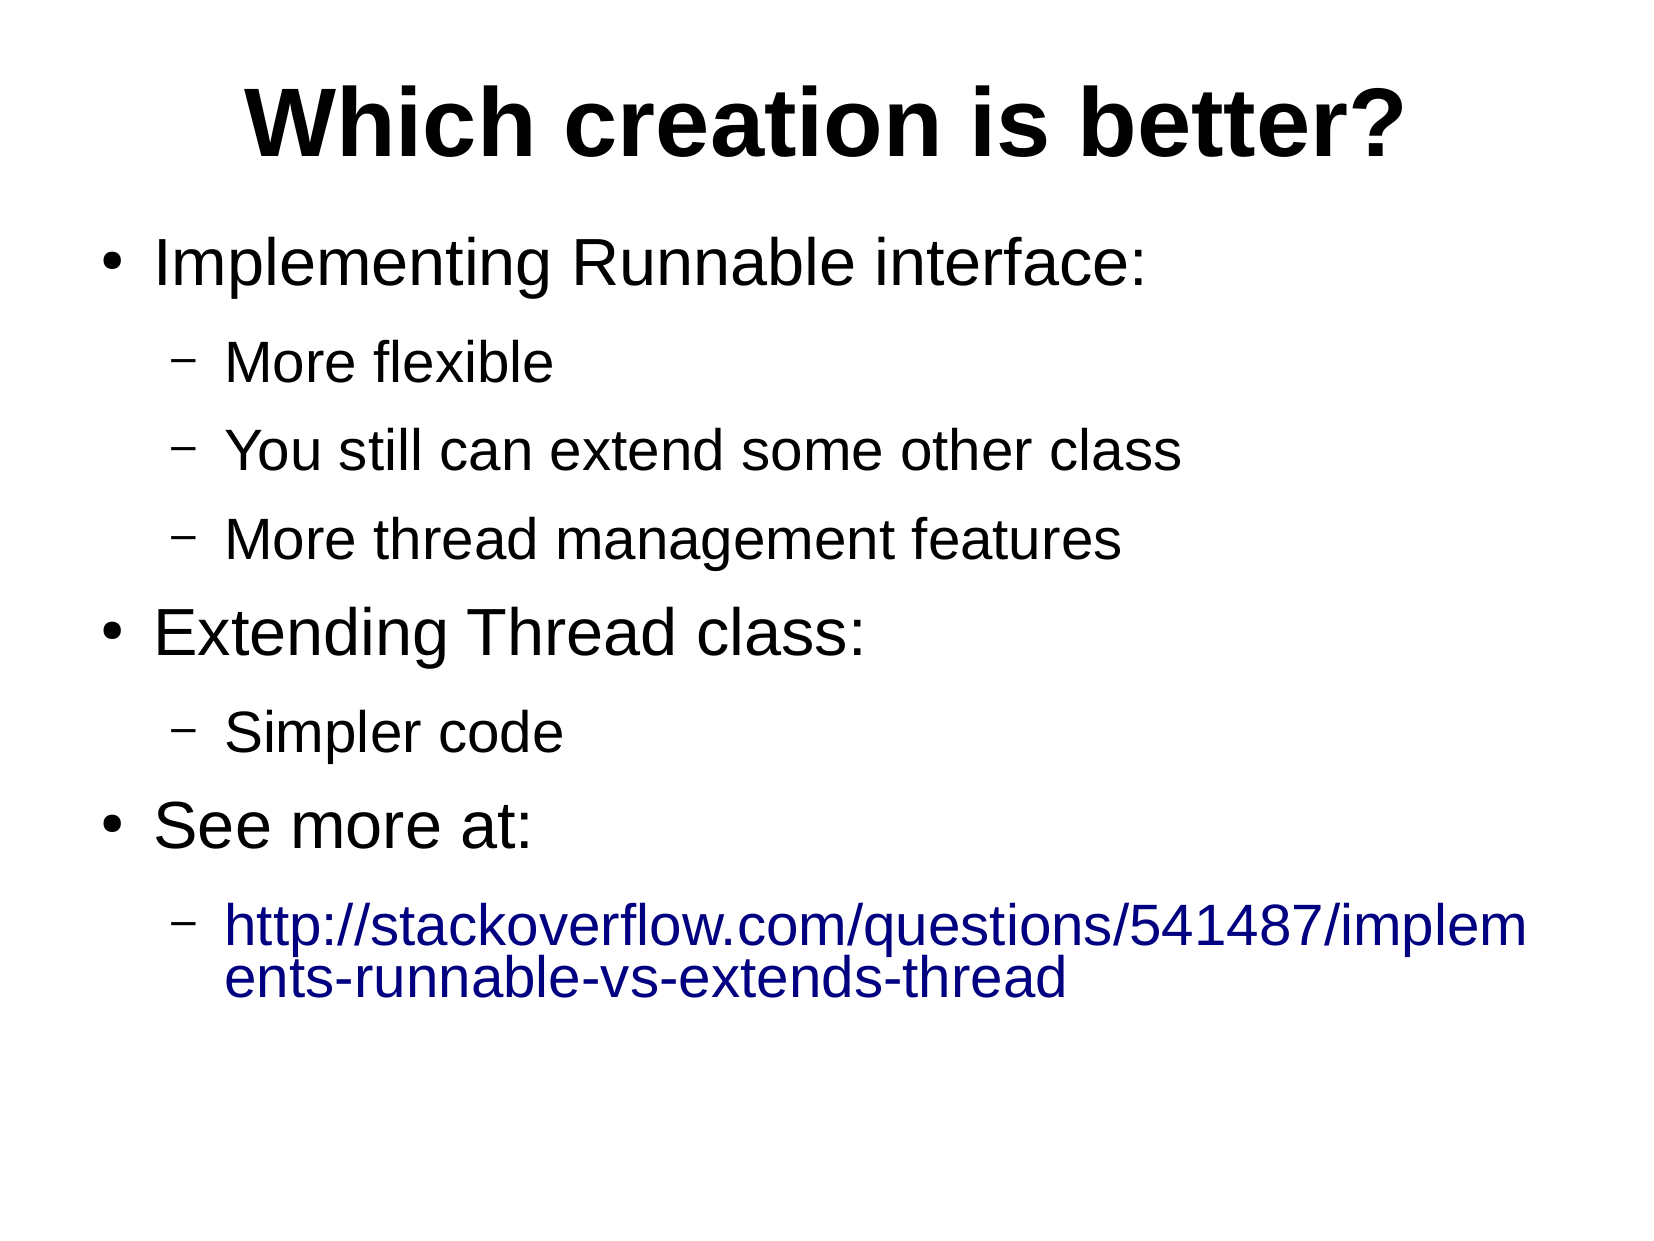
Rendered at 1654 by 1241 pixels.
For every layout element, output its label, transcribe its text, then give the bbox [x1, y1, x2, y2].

list Implementing Runnable interface: More flexible You still can extend some other class More thread management features Extending Thread class: Simpler code See more at: http://stackoverflow.com/questions/541487/implements-runnable-vs-extends-thread [82, 225, 1538, 1186]
title Which creation is better? [82, 67, 1571, 177]
